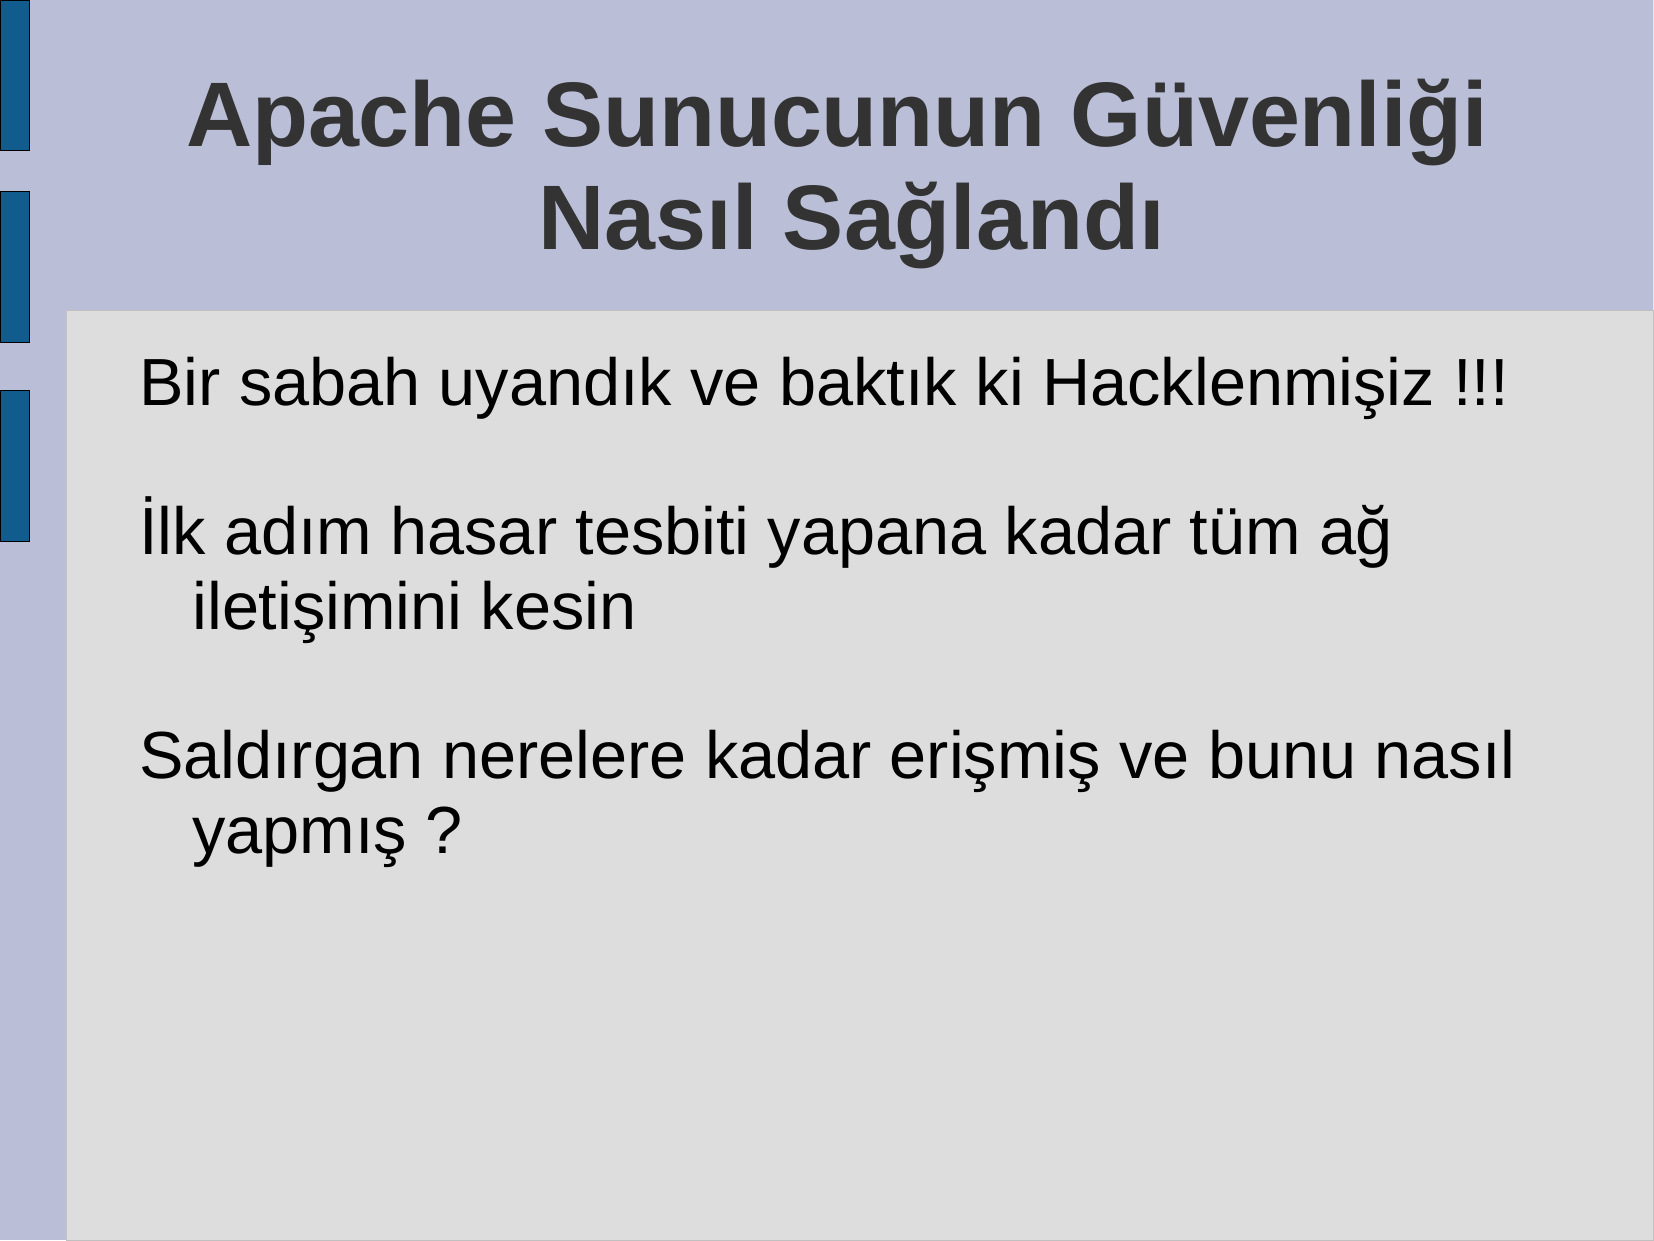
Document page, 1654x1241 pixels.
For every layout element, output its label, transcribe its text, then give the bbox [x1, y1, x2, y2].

title Apache Sunucunun Güvenliği Nasıl Sağlandı [123, 59, 1536, 274]
list Bir sabah uyandık ve baktık ki Hacklenmişiz !!! İlk adım hasar tesbiti yapana kadar tüm ağ iletişimini kesin Saldırgan nerelere kadar erişmiş ve bunu nasıl yapmış ? [121, 344, 1534, 1127]
